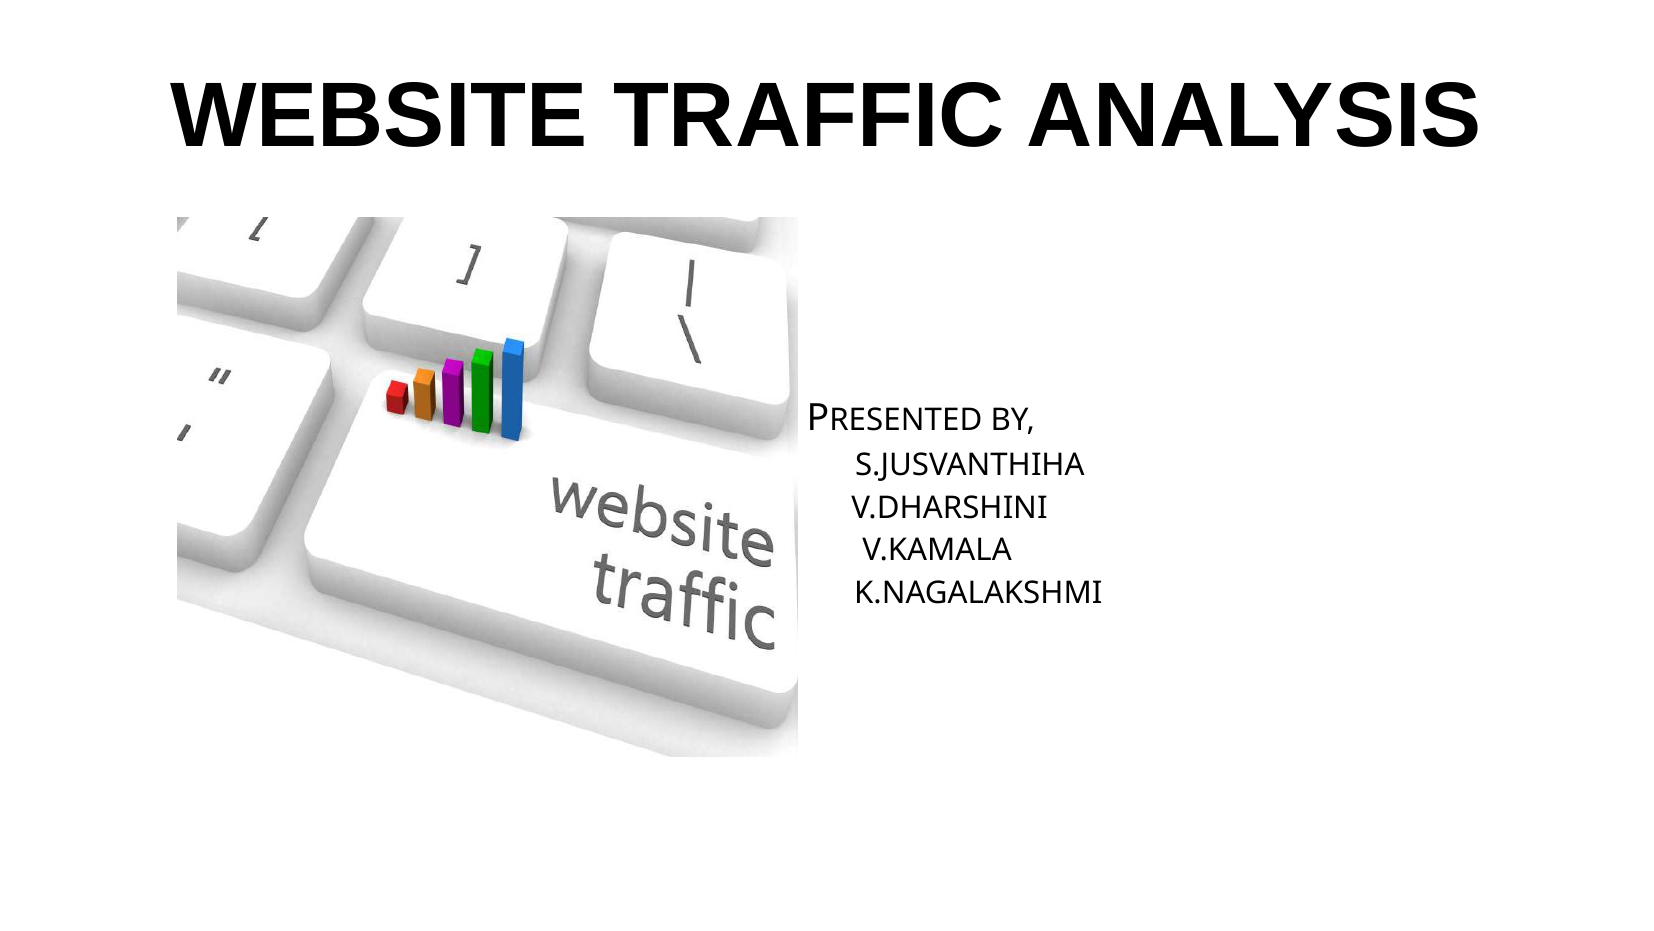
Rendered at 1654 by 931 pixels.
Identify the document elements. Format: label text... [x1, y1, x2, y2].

subtitle PRESENTED BY, S.JUSVANTHIHA V.DHARSHINI V.KAMALA K.NAGALAKSHMI [29, 206, 1654, 747]
picture [177, 217, 798, 758]
title WEBSITE TRAFFIC ANALYSIS [82, 37, 1571, 193]
